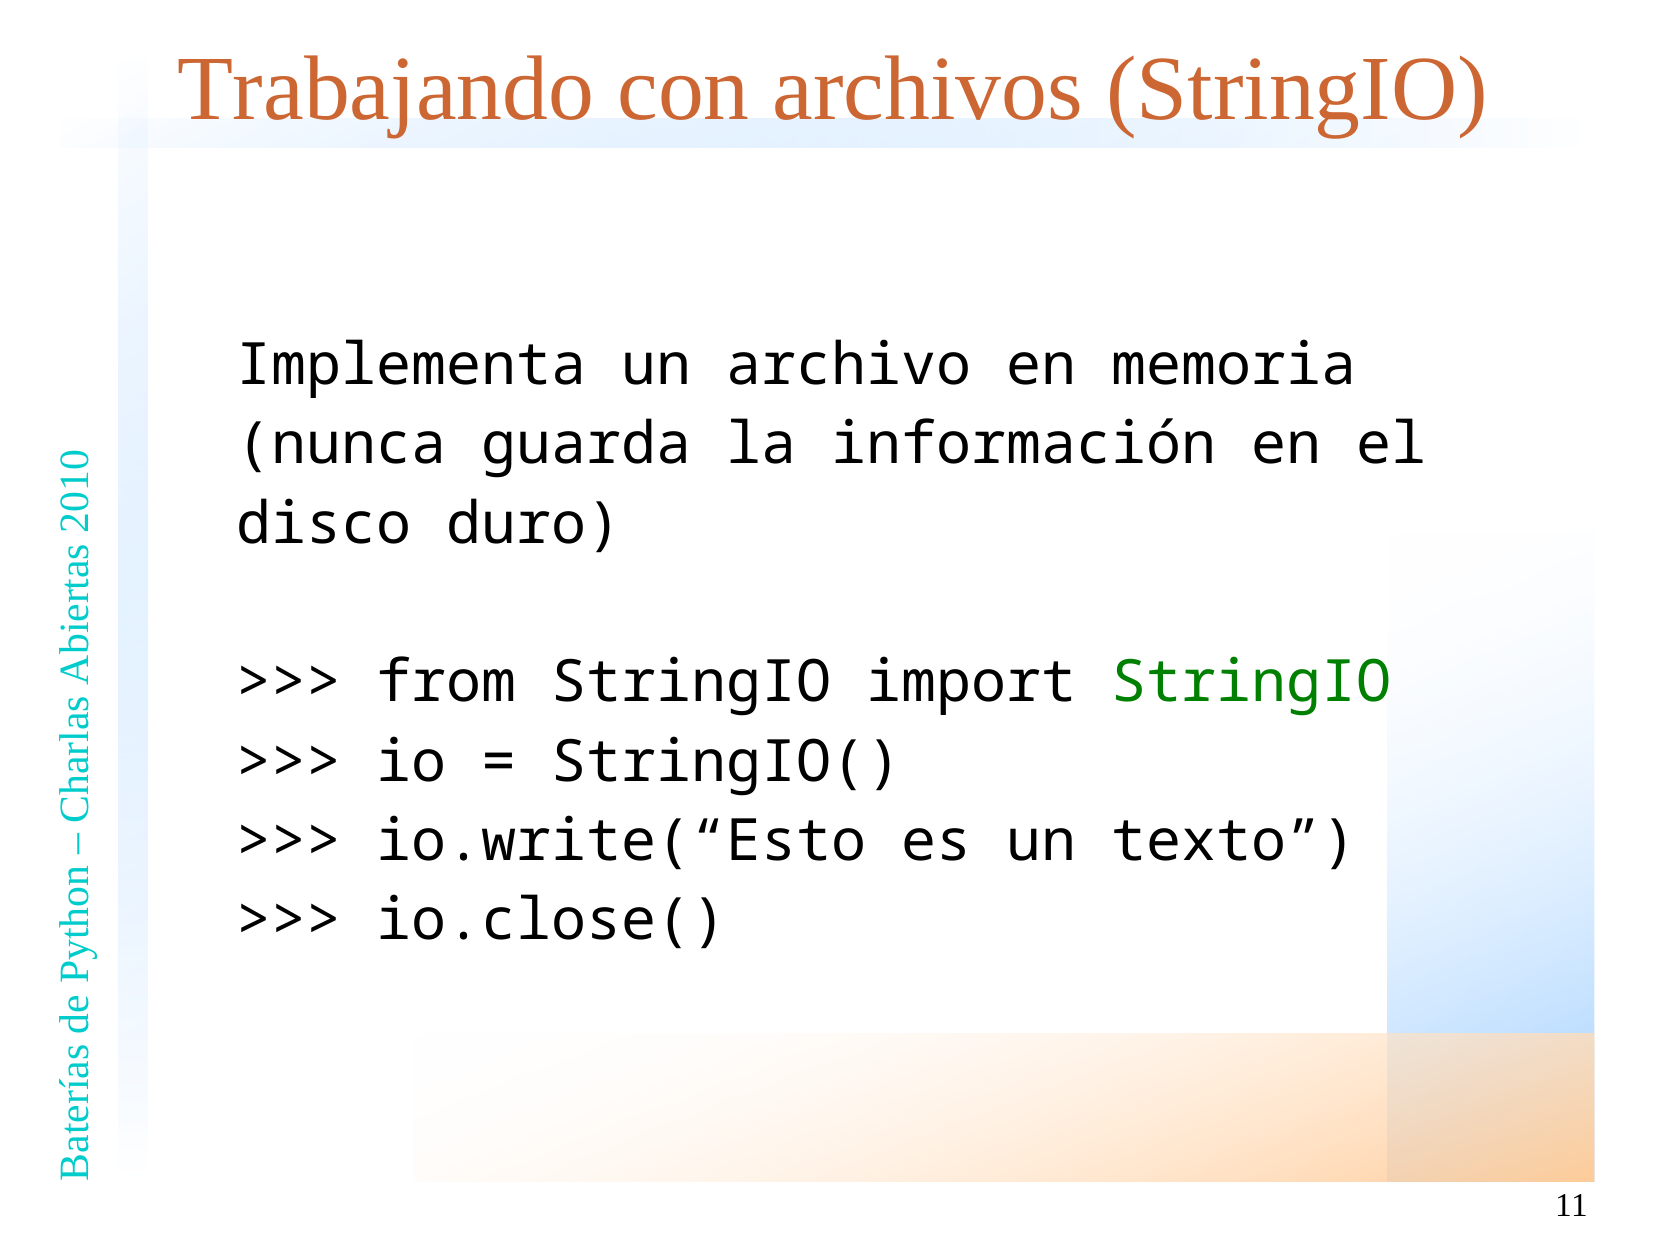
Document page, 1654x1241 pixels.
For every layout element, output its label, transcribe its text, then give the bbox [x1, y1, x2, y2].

subtitle Implementa un archivo en memoria (nunca guarda la información en el disco duro) >>> from StringIO import StringIO >>> io = StringIO() >>> io.write(“Esto es un texto”) >>> io.close() [206, 177, 1595, 1182]
title Trabajando con archivos (StringIO) [177, 29, 1595, 148]
